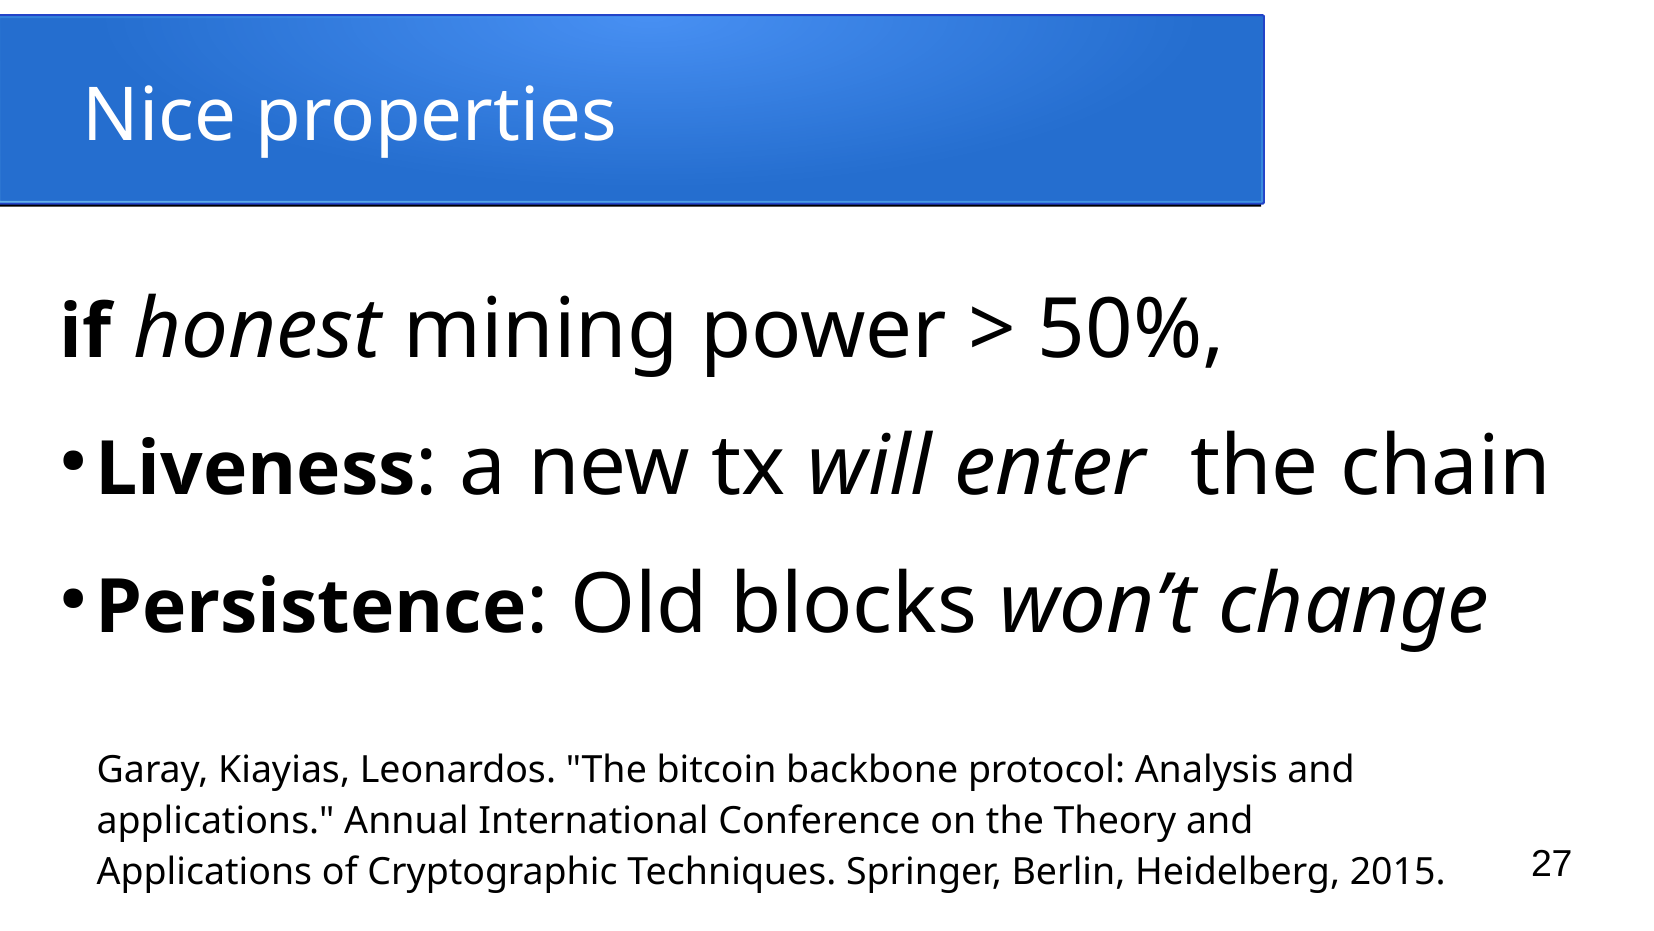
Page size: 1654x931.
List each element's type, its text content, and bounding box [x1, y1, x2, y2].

title Nice properties [82, 35, 1235, 189]
text_box if honest mining power > 50%, Liveness: a new tx will enter the chain Persistence: Old blocks won’t change [45, 260, 1606, 666]
text_box Garay, Kiayias, Leonardos. "The bitcoin backbone protocol: Analysis and applications." Annual International Conference on the Theory and Applications of Cryptographic Techniques. Springer, Berlin, Heidelberg, 2015. [81, 735, 1462, 901]
